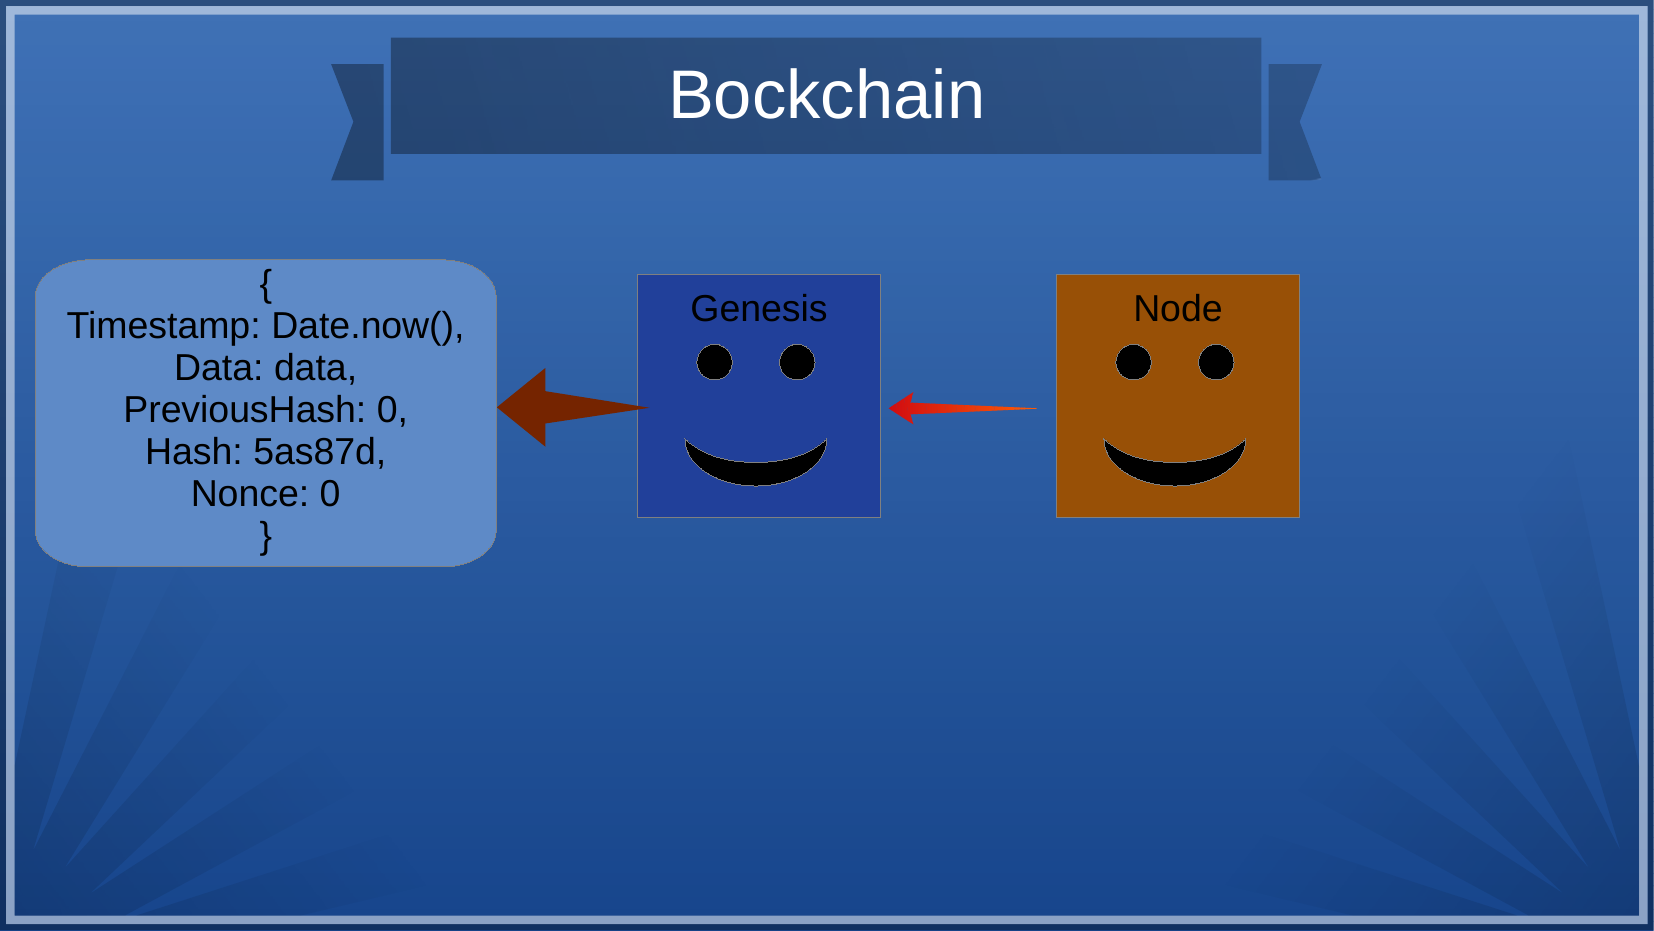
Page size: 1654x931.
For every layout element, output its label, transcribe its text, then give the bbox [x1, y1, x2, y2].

text_box [1103, 438, 1246, 487]
text_box { Timestamp: Date.now(), Data: data, PreviousHash: 0, Hash: 5as87d, Nonce: 0 } [35, 259, 497, 567]
text_box Genesis [637, 274, 881, 518]
text_box Node [1056, 274, 1300, 518]
text_box [696, 344, 733, 380]
picture [885, 389, 1040, 427]
picture [497, 367, 650, 447]
text_box [684, 438, 827, 487]
text_box [779, 344, 816, 380]
title Bockchain [389, 35, 1264, 154]
text_box [1198, 344, 1235, 380]
text_box [1115, 344, 1152, 380]
